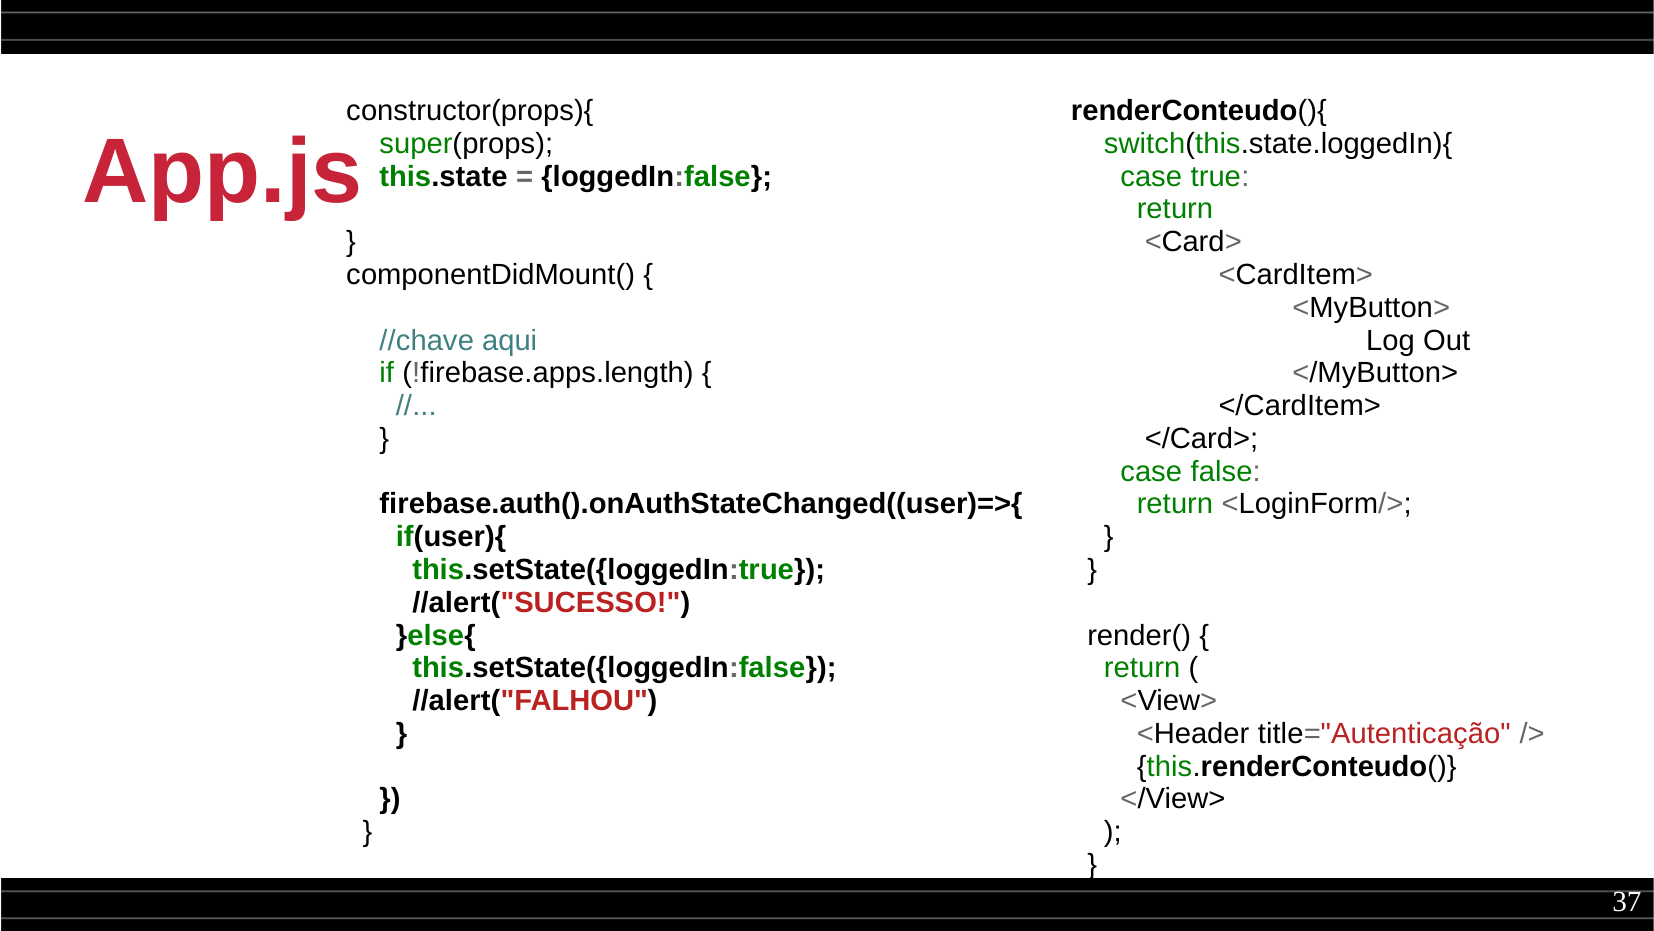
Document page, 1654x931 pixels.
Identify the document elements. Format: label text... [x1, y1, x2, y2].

title App.js [82, 92, 331, 249]
text_box constructor(props){ super(props); this.state = {loggedIn:false}; } componentDidMount() { //chave aqui if (!firebase.apps.length) { //... } firebase.auth().onAuthStateChanged((user)=>{ if(user){ this.setState({loggedIn:true}); //alert("SUCESSO!") }else{ this.setState({loggedIn:false}); //alert("FALHOU") } }) } [331, 86, 1056, 856]
picture [1, 878, 1654, 931]
text_box renderConteudo(){ switch(this.state.loggedIn){ case true: return <Card> <CardItem> <MyButton> Log Out </MyButton> </CardItem> </Card>; case false: return <LoginForm/>; } } render() { return ( <View> <Header title="Autenticação" /> {this.renderConteudo()} </View> ); } [1056, 86, 1619, 889]
picture [1, 0, 1654, 54]
